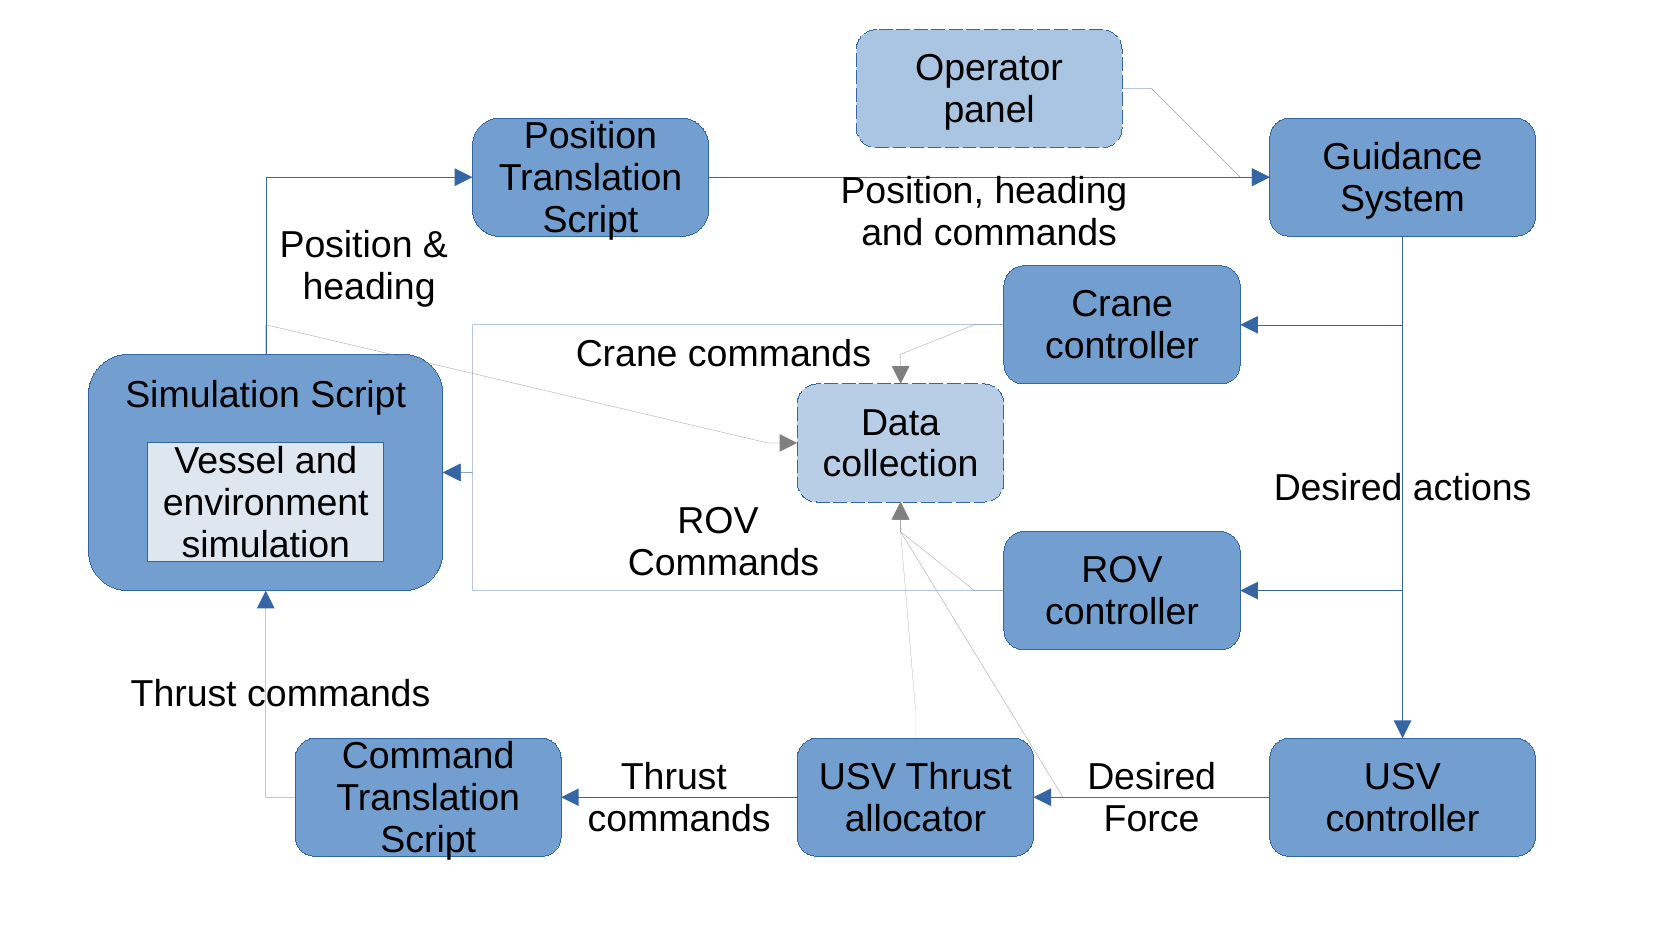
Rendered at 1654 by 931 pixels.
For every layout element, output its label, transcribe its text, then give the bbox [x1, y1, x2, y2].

text_box Simulation Script [88, 354, 443, 591]
text_box Position Translation Script [472, 118, 709, 237]
text_box Operator panel [856, 29, 1123, 148]
text_box USV Thrust allocator [797, 738, 1034, 857]
text_box USV controller [1269, 738, 1536, 857]
text_box Guidance System [1269, 118, 1536, 237]
text_box Vessel and environment simulation [147, 442, 384, 562]
text_box Data collection [797, 383, 1004, 503]
text_box Crane controller [1003, 265, 1241, 384]
text_box ROV controller [1003, 531, 1241, 650]
text_box Command Translation Script [295, 738, 562, 857]
